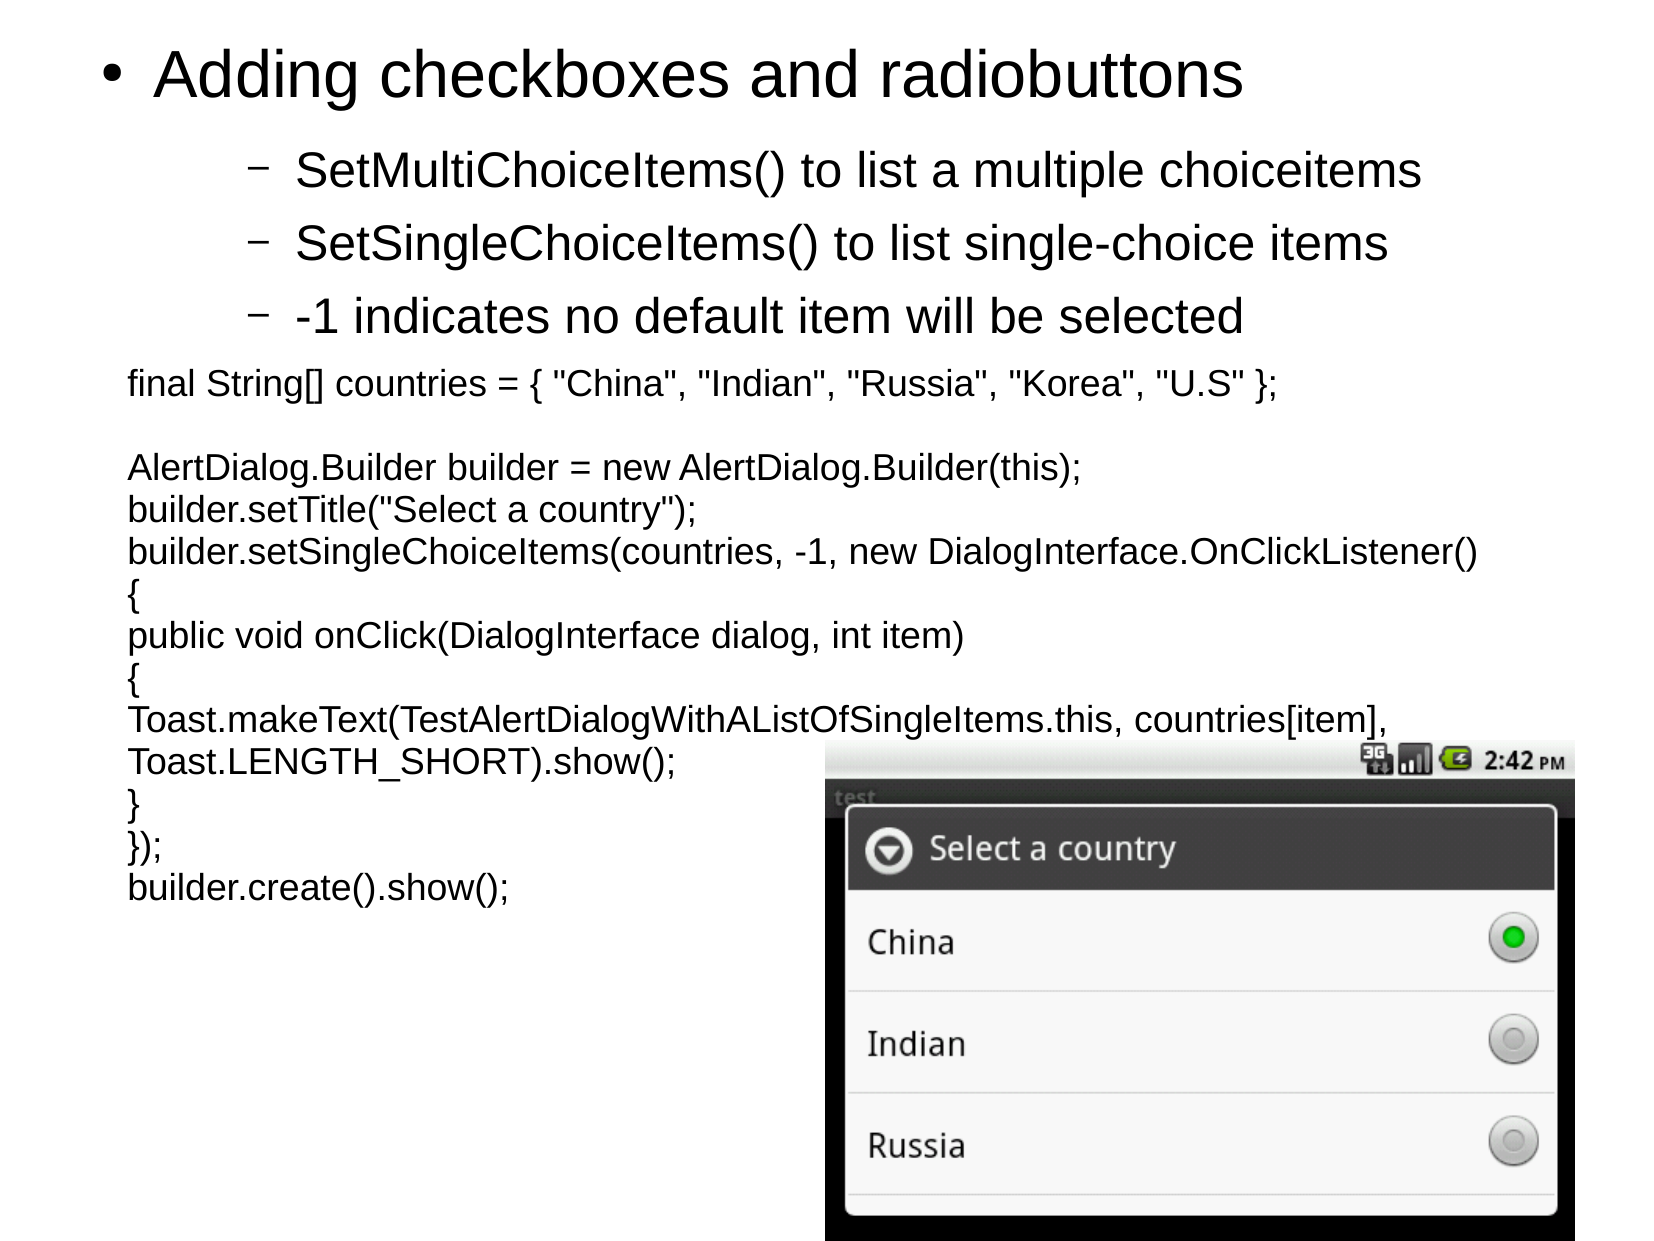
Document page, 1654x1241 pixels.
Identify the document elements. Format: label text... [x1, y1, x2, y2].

list Adding checkboxes and radiobuttons SetMultiChoiceItems() to list a multiple choiceitems SetSingleChoiceItems() to list single-choice items -1 indicates no default item will be selected [82, 37, 1571, 1201]
picture [825, 740, 1575, 1241]
text_box final String[] countries = { "China", "Indian", "Russia", "Korea", "U.S" }; AlertDialog.Builder builder = new AlertDialog.Builder(this); builder.setTitle("Select a country"); builder.setSingleChoiceItems(countries, -1, new DialogInterface.OnClickListener() { public void onClick(DialogInterface dialog, int item) { Toast.makeText(TestAlertDialogWithAListOfSingleItems.this, countries[item], Toast.LENGTH_SHORT).show(); } }); builder.create().show(); [112, 354, 1654, 1201]
